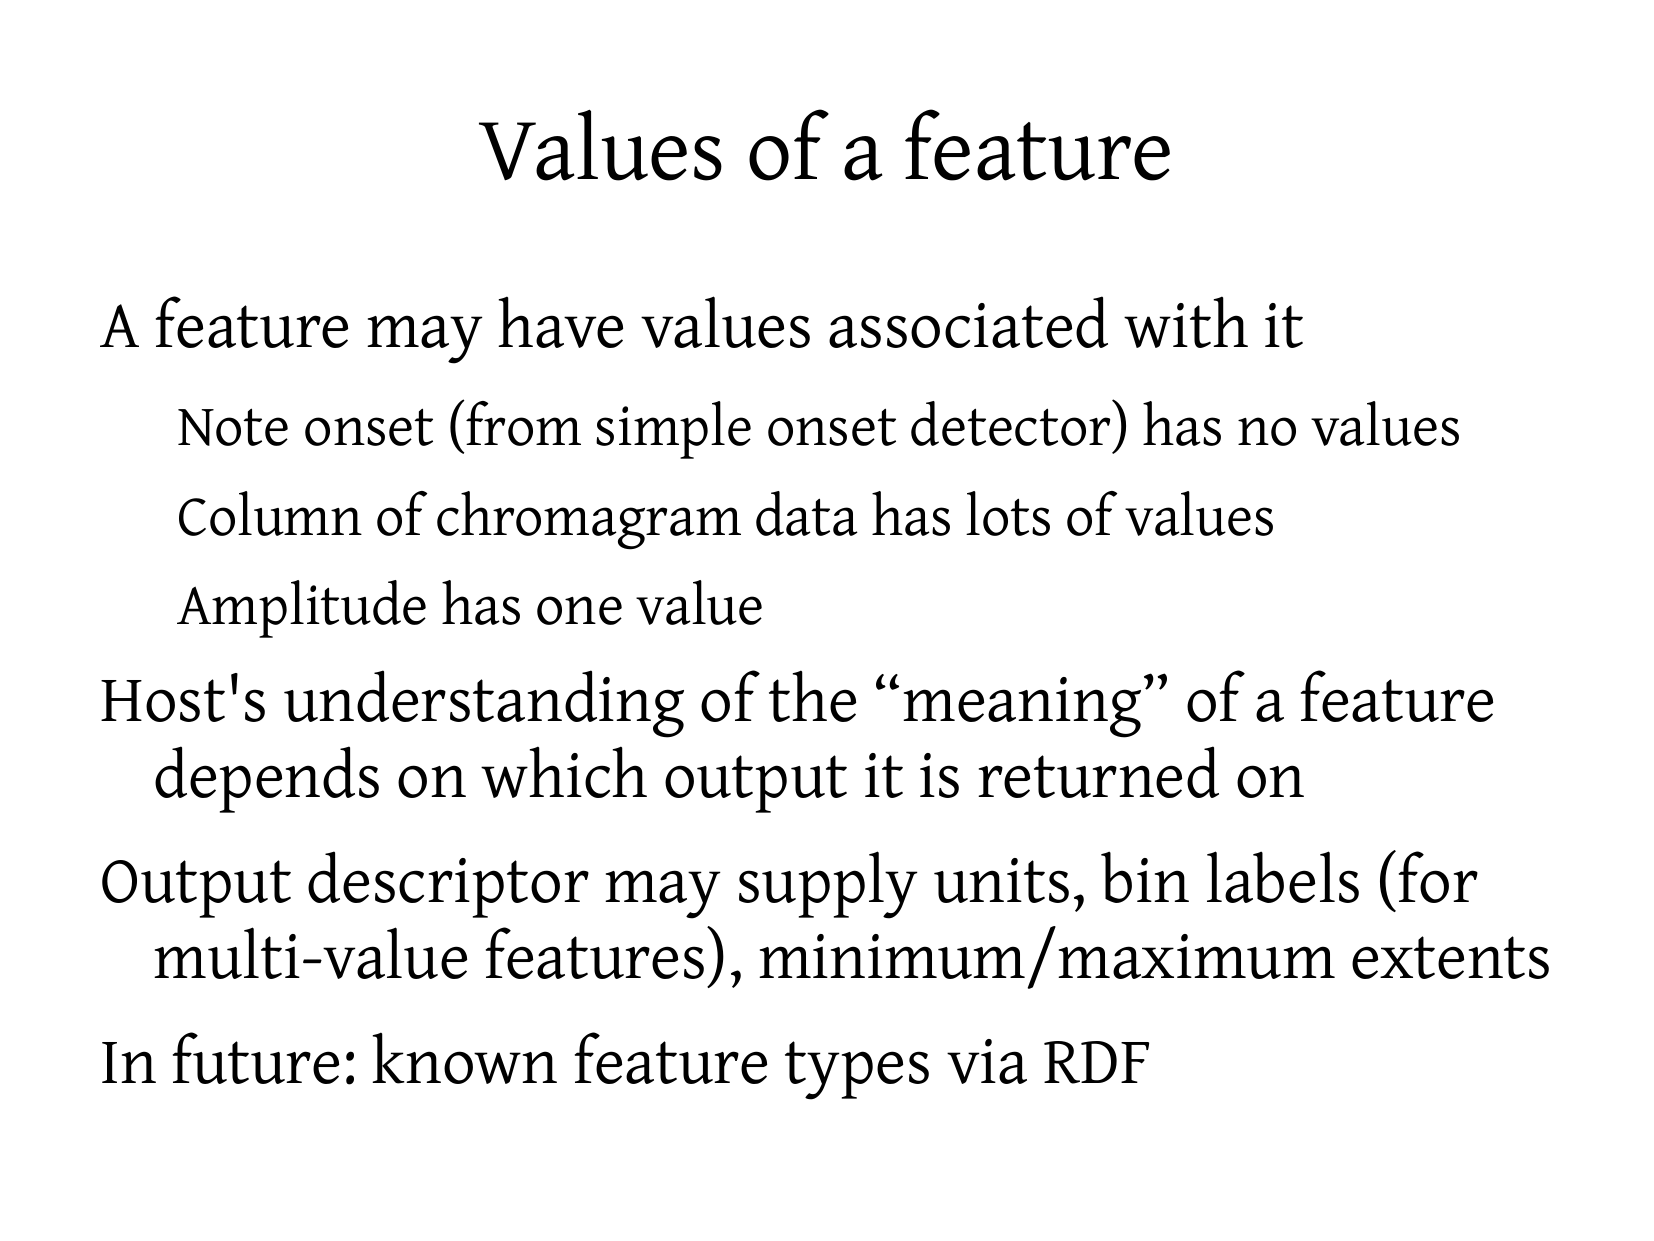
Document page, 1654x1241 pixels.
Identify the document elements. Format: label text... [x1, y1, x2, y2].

title Values of a feature [82, 56, 1571, 250]
list A feature may have values associated with it Note onset (from simple onset detector) has no values Column of chromagram data has lots of values Amplitude has one value Host's understanding of the “meaning” of a feature depends on which output it is returned on Output descriptor may supply units, bin labels (for multi-value features), minimum/maximum extents In future: known feature types via RDF [82, 290, 1571, 1103]
